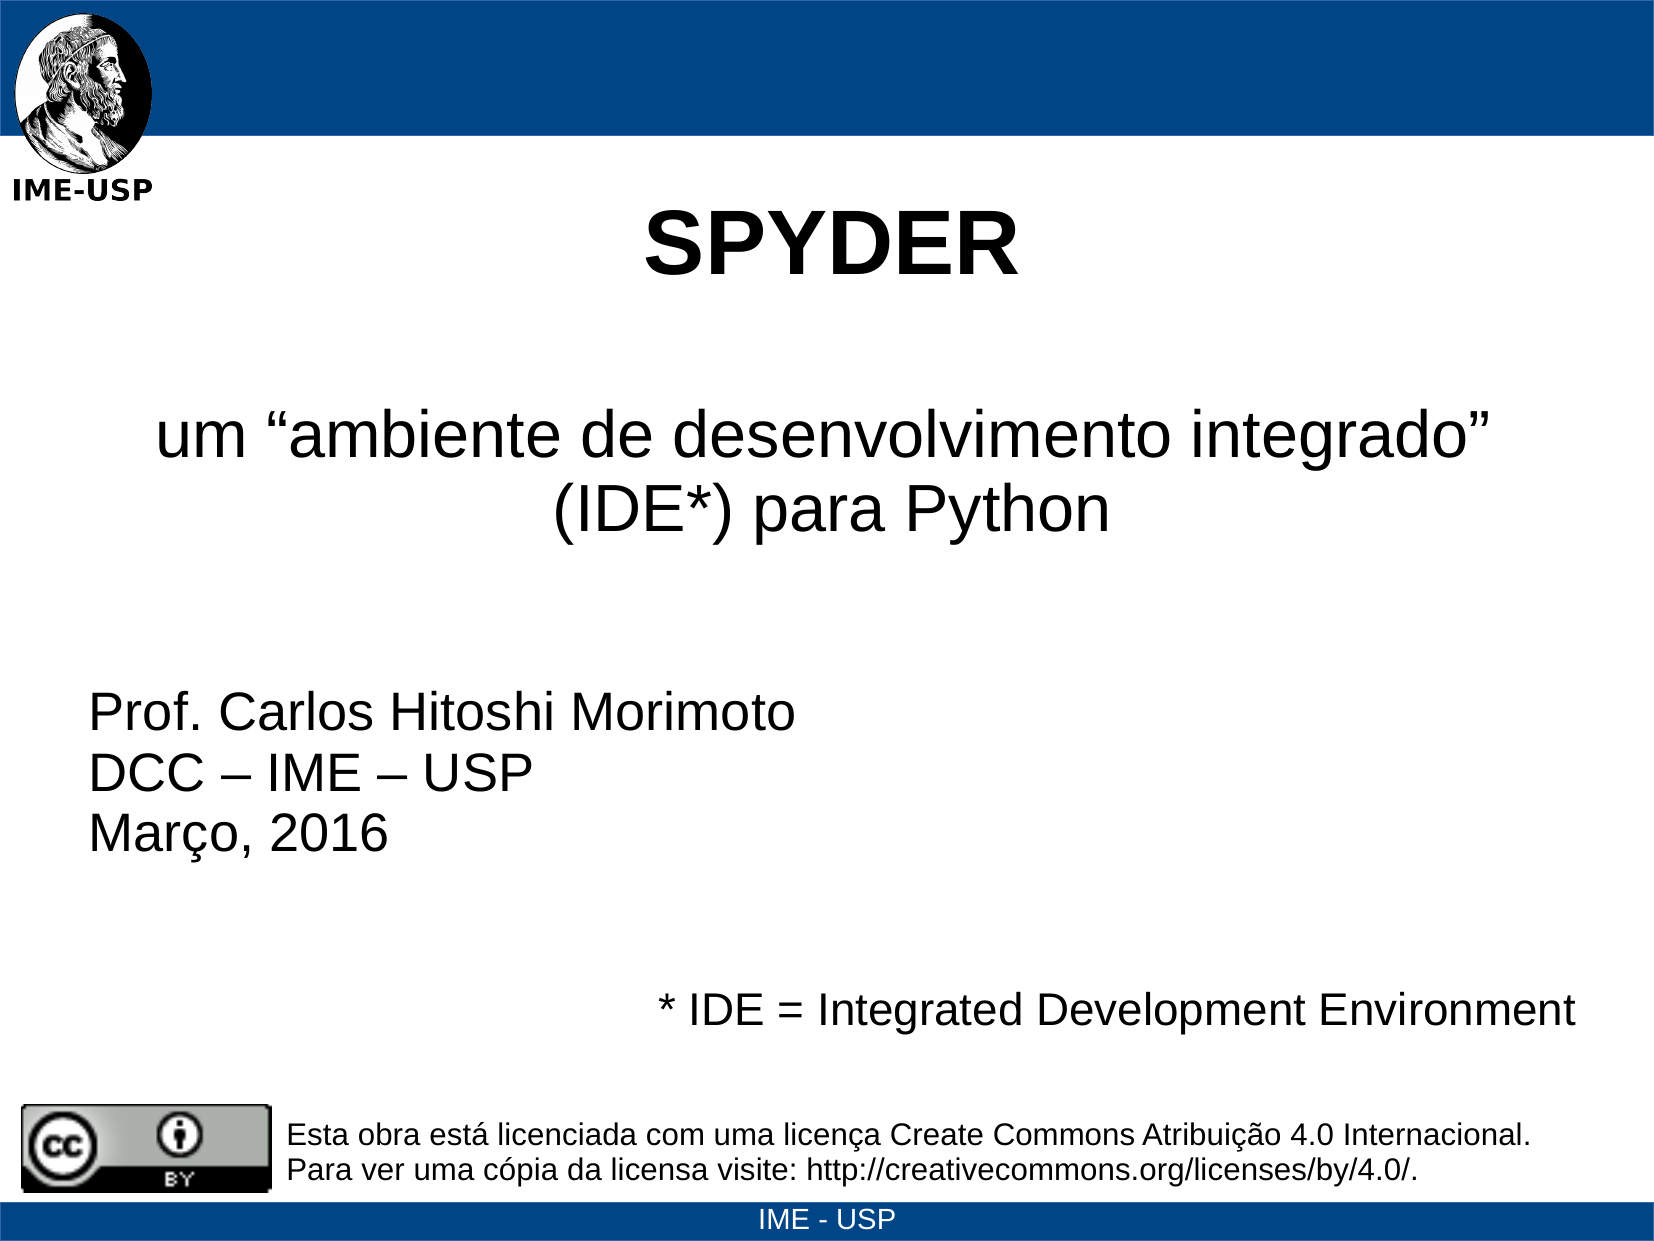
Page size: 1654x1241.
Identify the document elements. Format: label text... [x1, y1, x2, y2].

text_box Esta obra está licenciada com uma licença Create Commons Atribuição 4.0 Internacional. Para ver uma cópia da licensa visite: http://creativecommons.org/licenses/by/4.0/. [271, 1110, 1549, 1196]
subtitle SPYDER um “ambiente de desenvolvimento integrado” (IDE*) para Python Prof. Carlos Hitoshi Morimoto DCC – IME – USP Março, 2016 * IDE = Integrated Development Environment [88, 160, 1577, 1067]
picture [21, 1104, 272, 1193]
picture [14, 13, 152, 201]
